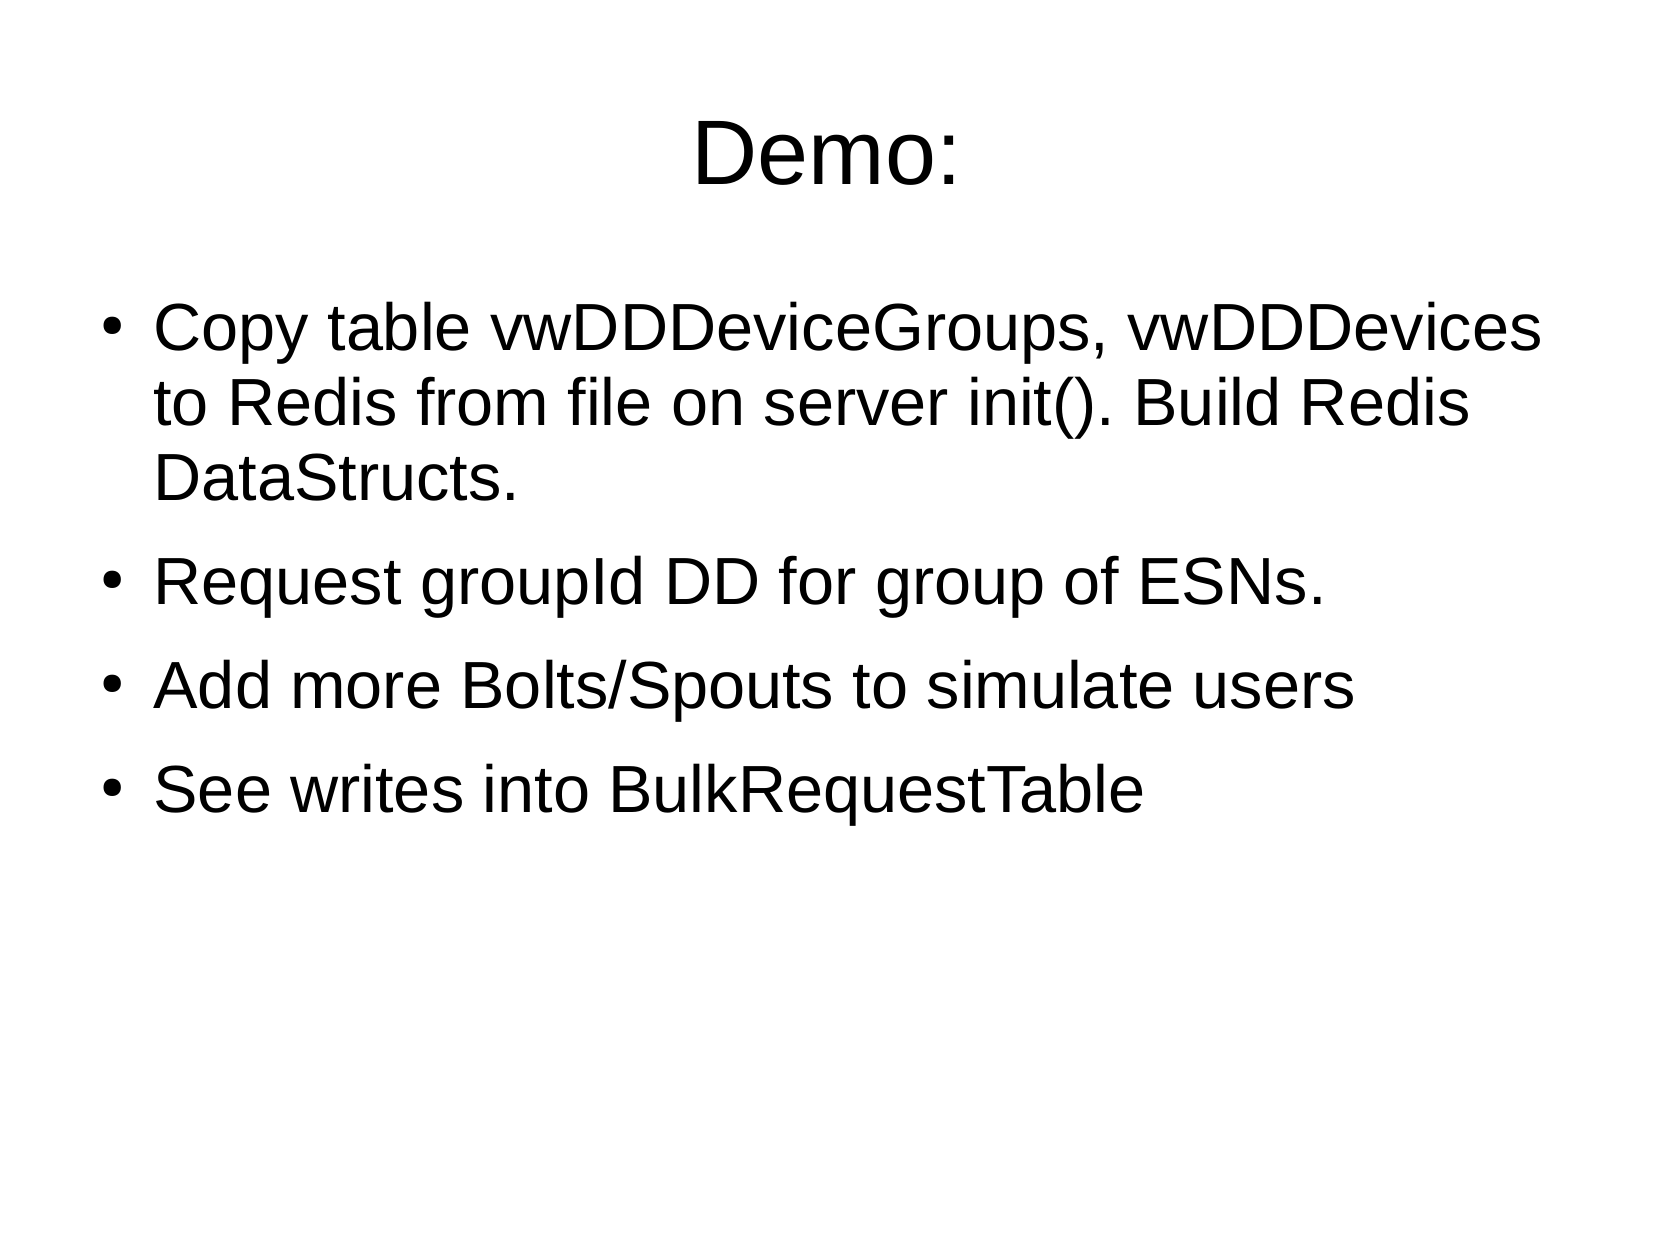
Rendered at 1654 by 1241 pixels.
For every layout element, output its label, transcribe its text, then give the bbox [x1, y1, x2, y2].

list Copy table vwDDDeviceGroups, vwDDDevices to Redis from file on server init(). Build Redis DataStructs. Request groupId DD for group of ESNs. Add more Bolts/Spouts to simulate users See writes into BulkRequestTable [82, 290, 1571, 1109]
title Demo: [82, 49, 1571, 257]
